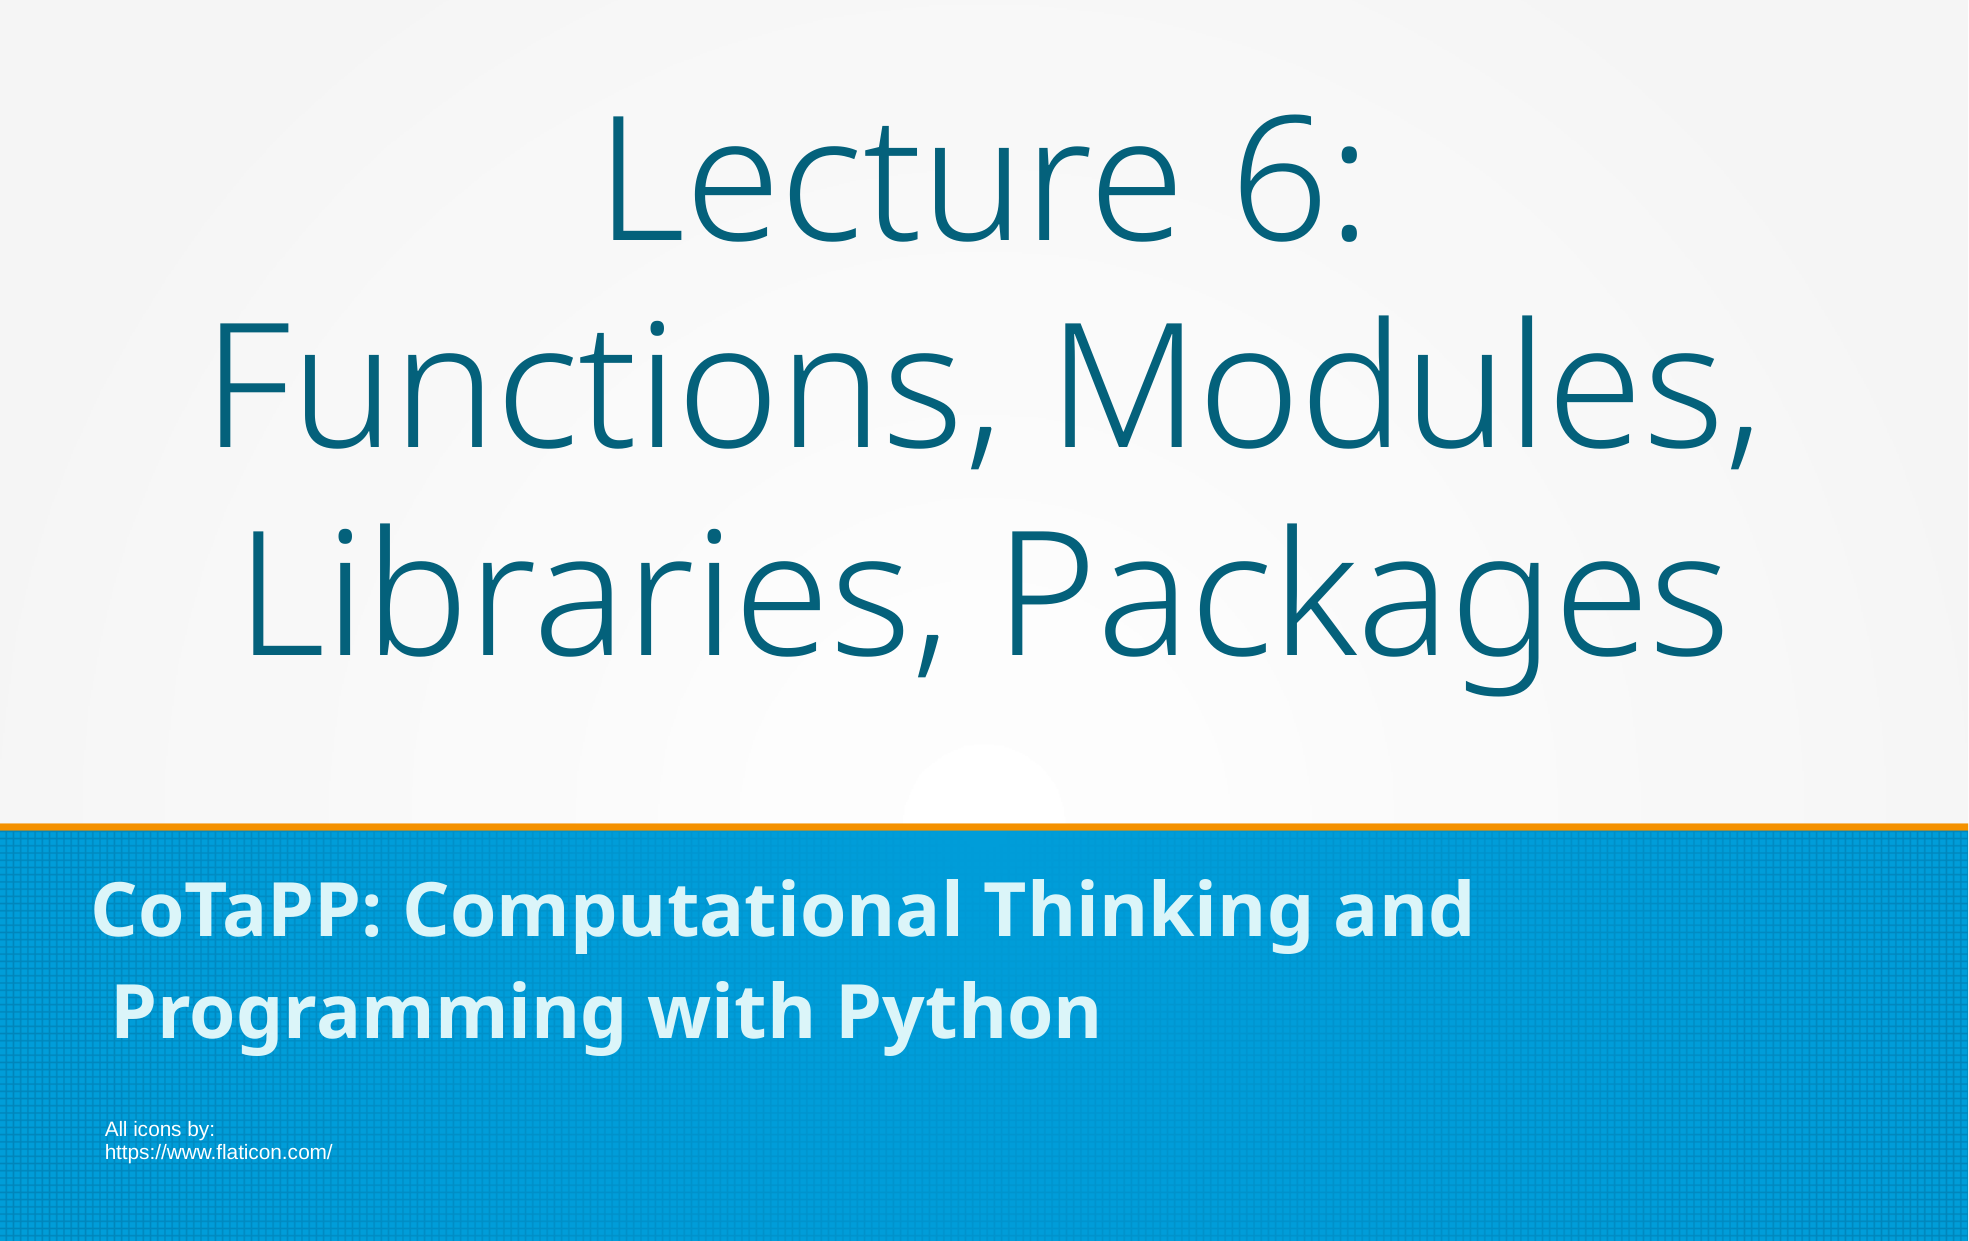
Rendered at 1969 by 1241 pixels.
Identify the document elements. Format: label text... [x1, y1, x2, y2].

text_box All icons by: https://www.flaticon.com/ [90, 1110, 348, 1172]
title Lecture 6: Functions, Modules, Libraries, Packages [98, 49, 1870, 691]
picture [0, 0, 1969, 830]
subtitle CoTaPP: Computational Thinking and Programming with Python [90, 855, 1654, 1063]
